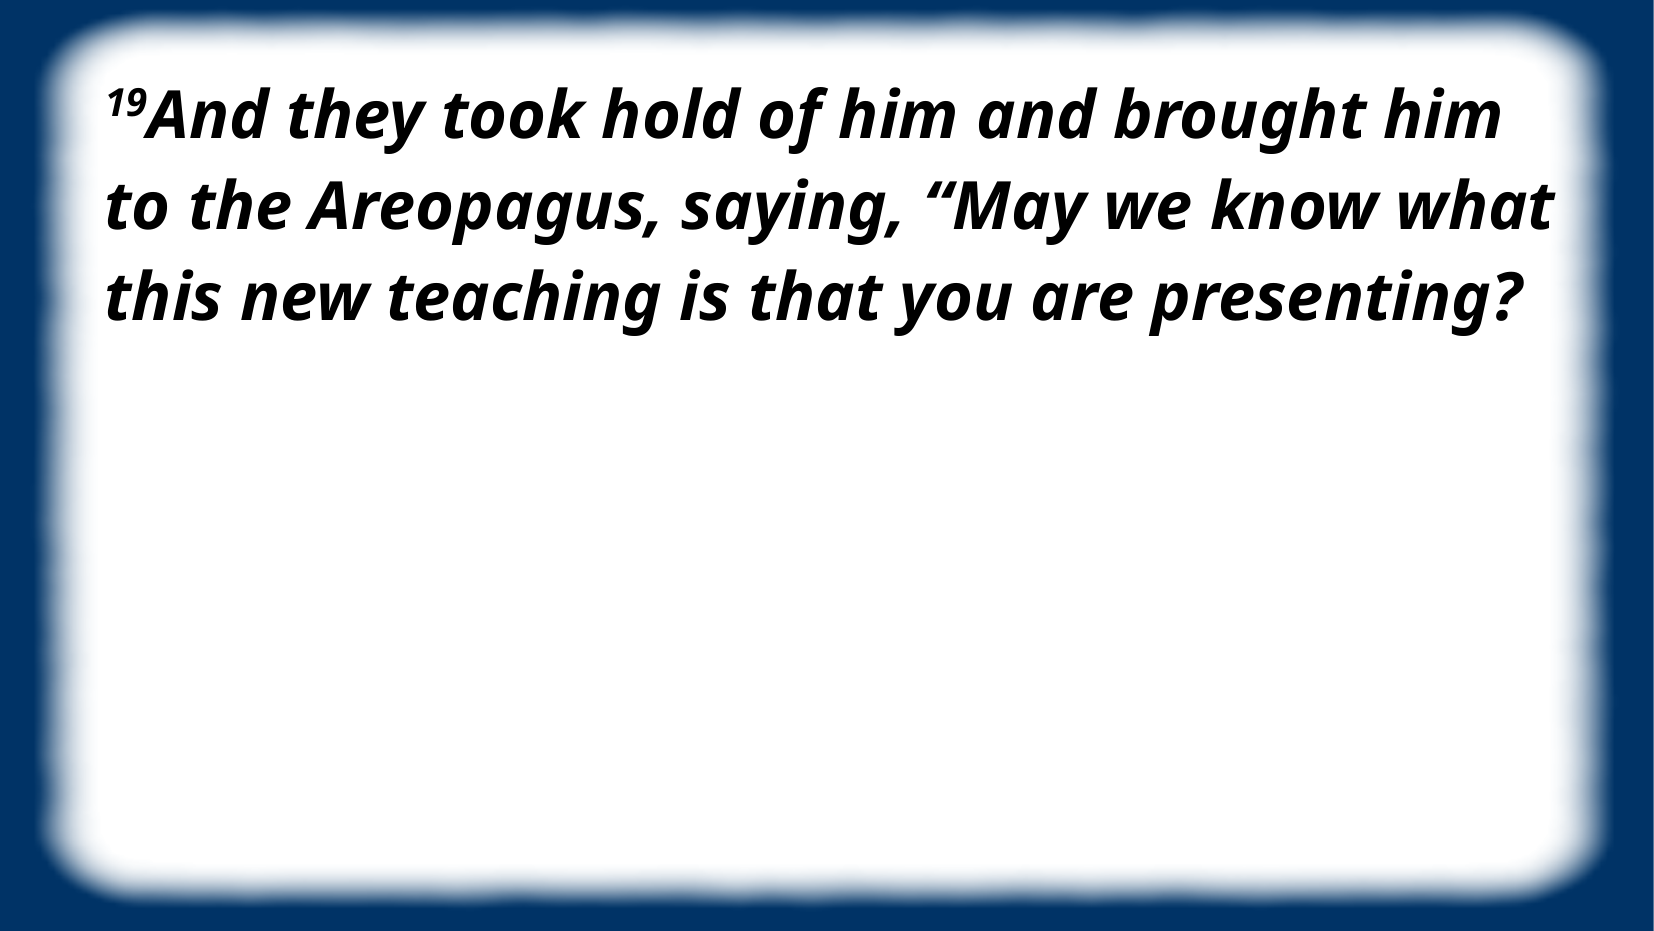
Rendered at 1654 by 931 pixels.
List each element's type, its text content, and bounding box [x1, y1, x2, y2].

text_box 19And they took hold of him and brought him to the Areopagus, saying, “May we know what this new teaching is that you are presenting? [90, 60, 1576, 481]
picture [0, 0, 1654, 931]
